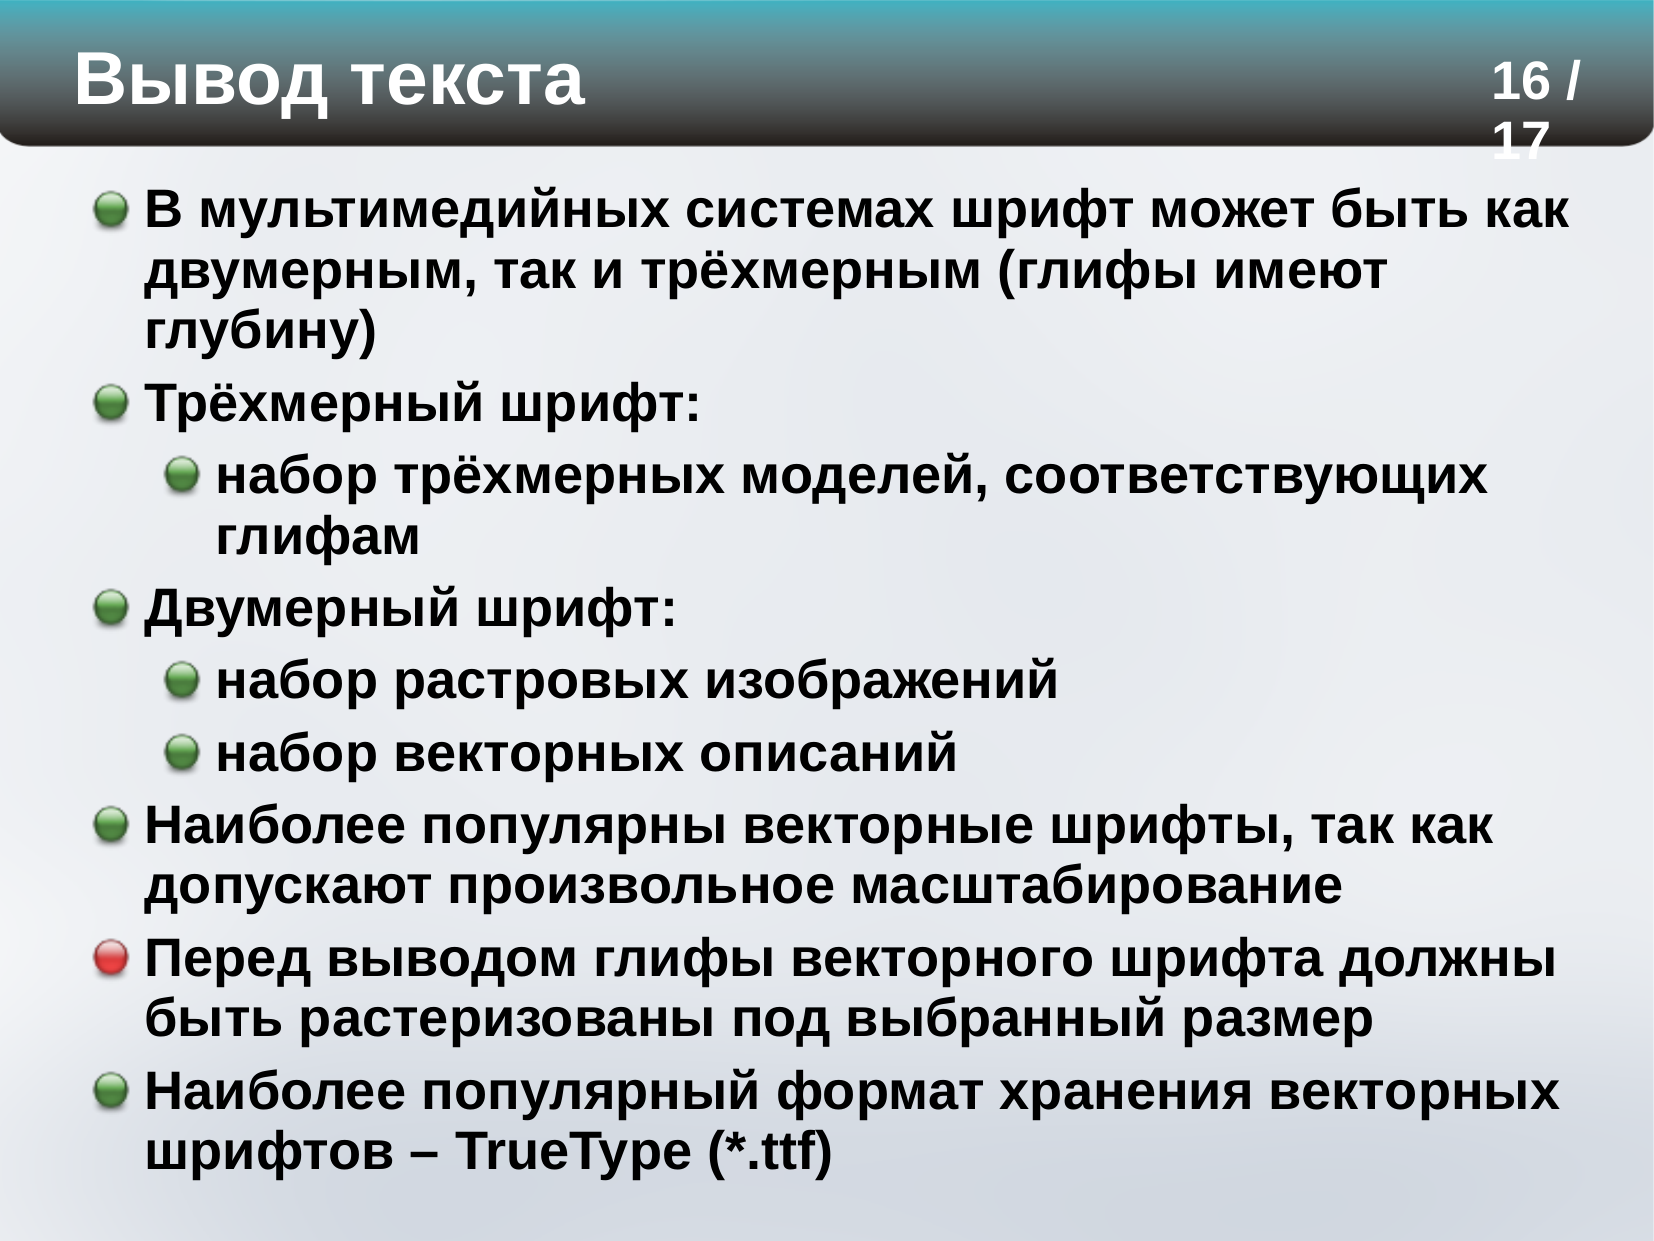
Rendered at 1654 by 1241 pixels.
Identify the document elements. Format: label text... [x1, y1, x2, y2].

text_box В мультимедийных системах шрифт может быть как двумерным, так и трёхмерным (глифы имеют глубину) Трёхмерный шрифт: набор трёхмерных моделей, соответствующих глифам Двумерный шрифт: набор растровых изображений набор векторных описаний Наиболее популярны векторные шрифты, так как допускают произвольное масштабирование Перед выводом глифы векторного шрифта должны быть растеризованы под выбранный размер Наиболее популярный формат хранения векторных шрифтов – TrueType (*.ttf) [70, 171, 1625, 1189]
text_box <номер> / 17 [1476, 42, 1654, 119]
text_box Вывод текста [59, 29, 1359, 129]
picture [0, 0, 1654, 1241]
